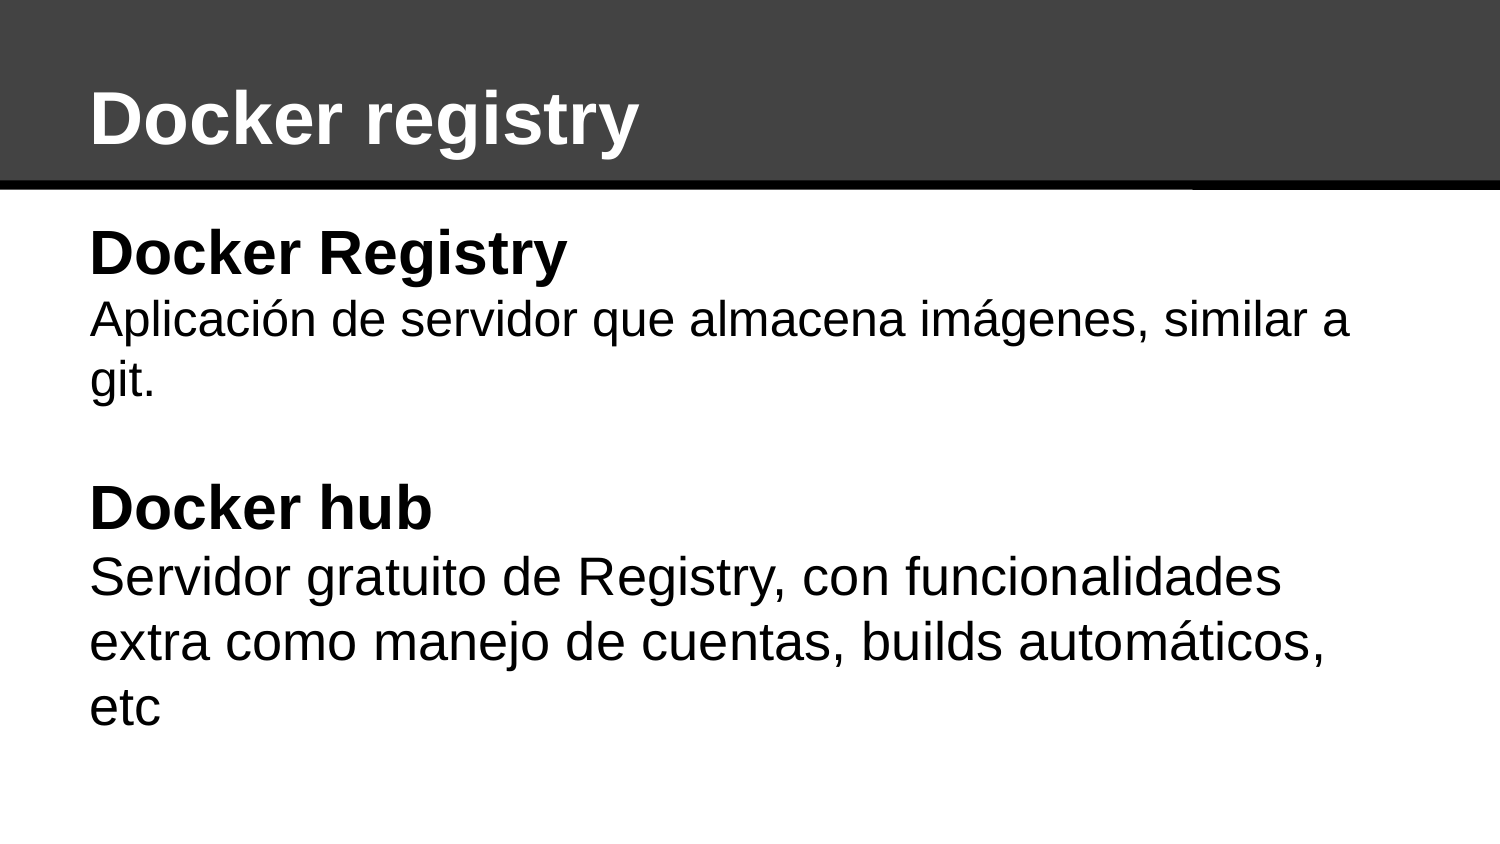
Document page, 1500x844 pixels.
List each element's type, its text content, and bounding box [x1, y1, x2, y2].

text_box Docker Registry Aplicación de servidor que almacena imágenes, similar a git. ​Docker hub Servidor gratuito de Registry, con funcionalidades extra como manejo de cuentas, builds automáticos, etc [75, 196, 1425, 808]
text_box Docker registry [75, 33, 1425, 175]
